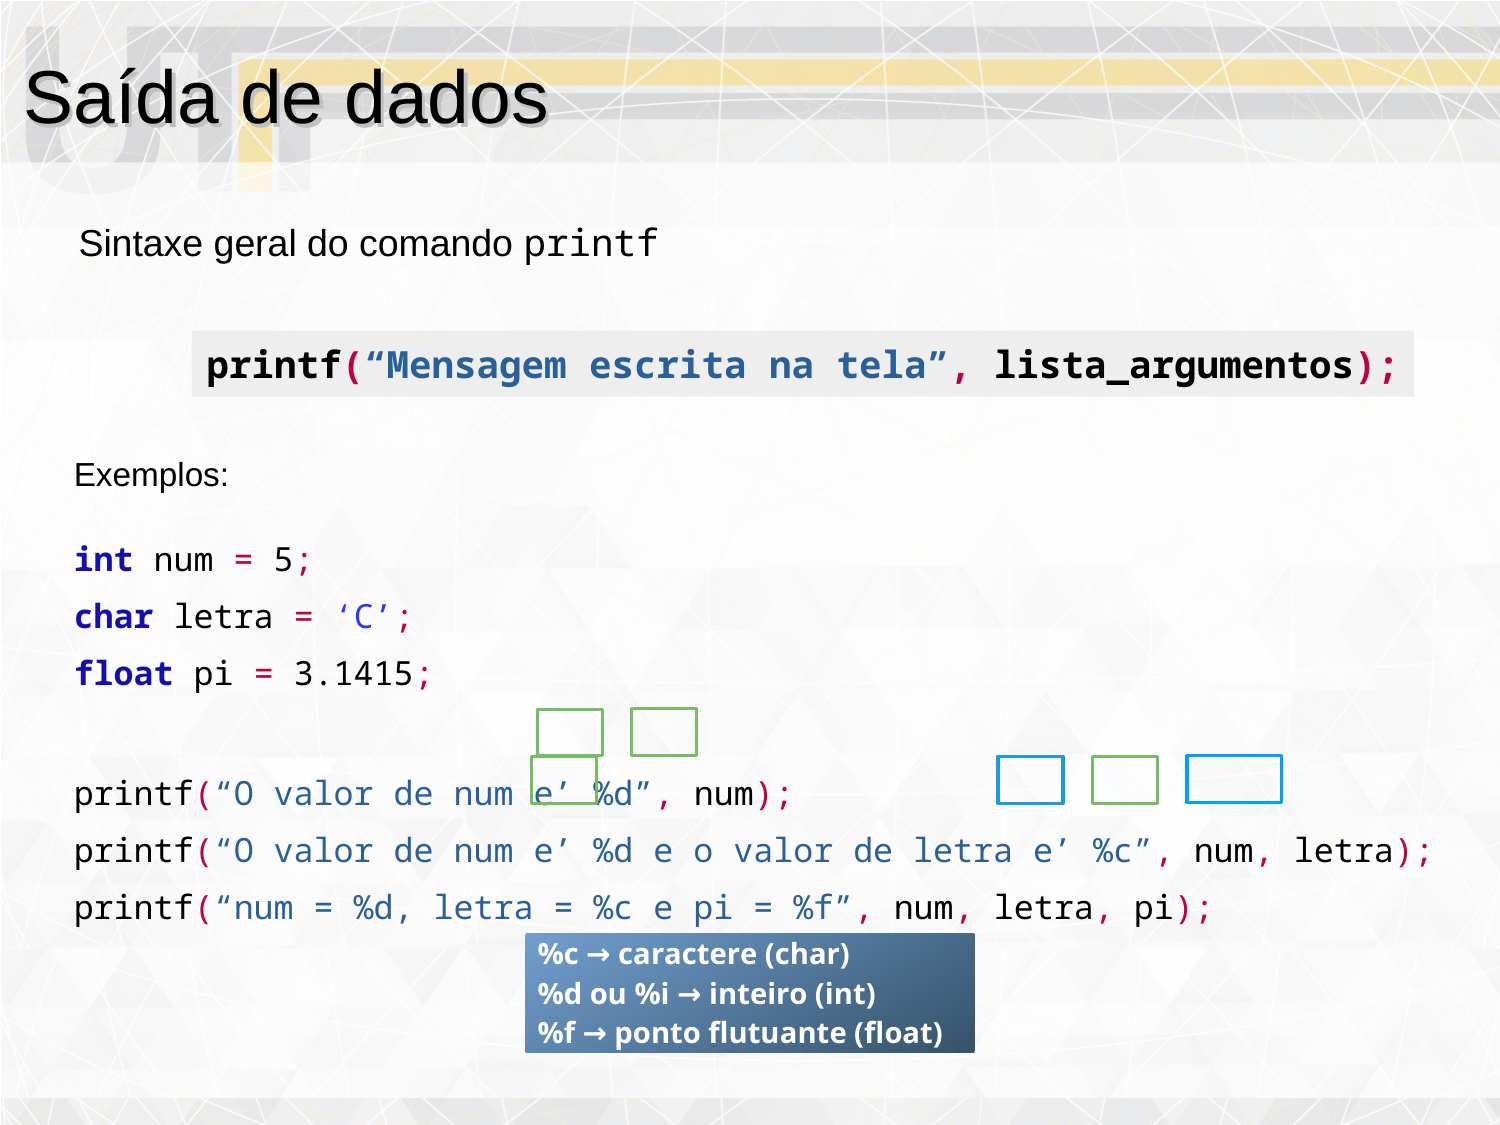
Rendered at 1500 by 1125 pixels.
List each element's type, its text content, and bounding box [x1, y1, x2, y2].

text_box %c → caractere (char) %d ou %i → inteiro (int) %f → ponto flutuante (float) [525, 933, 975, 1053]
text_box printf(“Mensagem escrita na tela”, lista_argumentos); [191, 330, 1309, 388]
text_box Exemplos: int num = 5; char letra = ‘C’; float pi = 3.1415; printf(“O valor de num e’ %d”, num); printf(“O valor de num e’ %d e o valor de letra e’ %c”, num, letra); printf(“num = %d, letra = %c e pi = %f”, num, letra, pi); [59, 448, 1330, 852]
text_box Sintaxe geral do comando printf [63, 208, 662, 268]
title Saída de dados [23, 18, 1489, 178]
